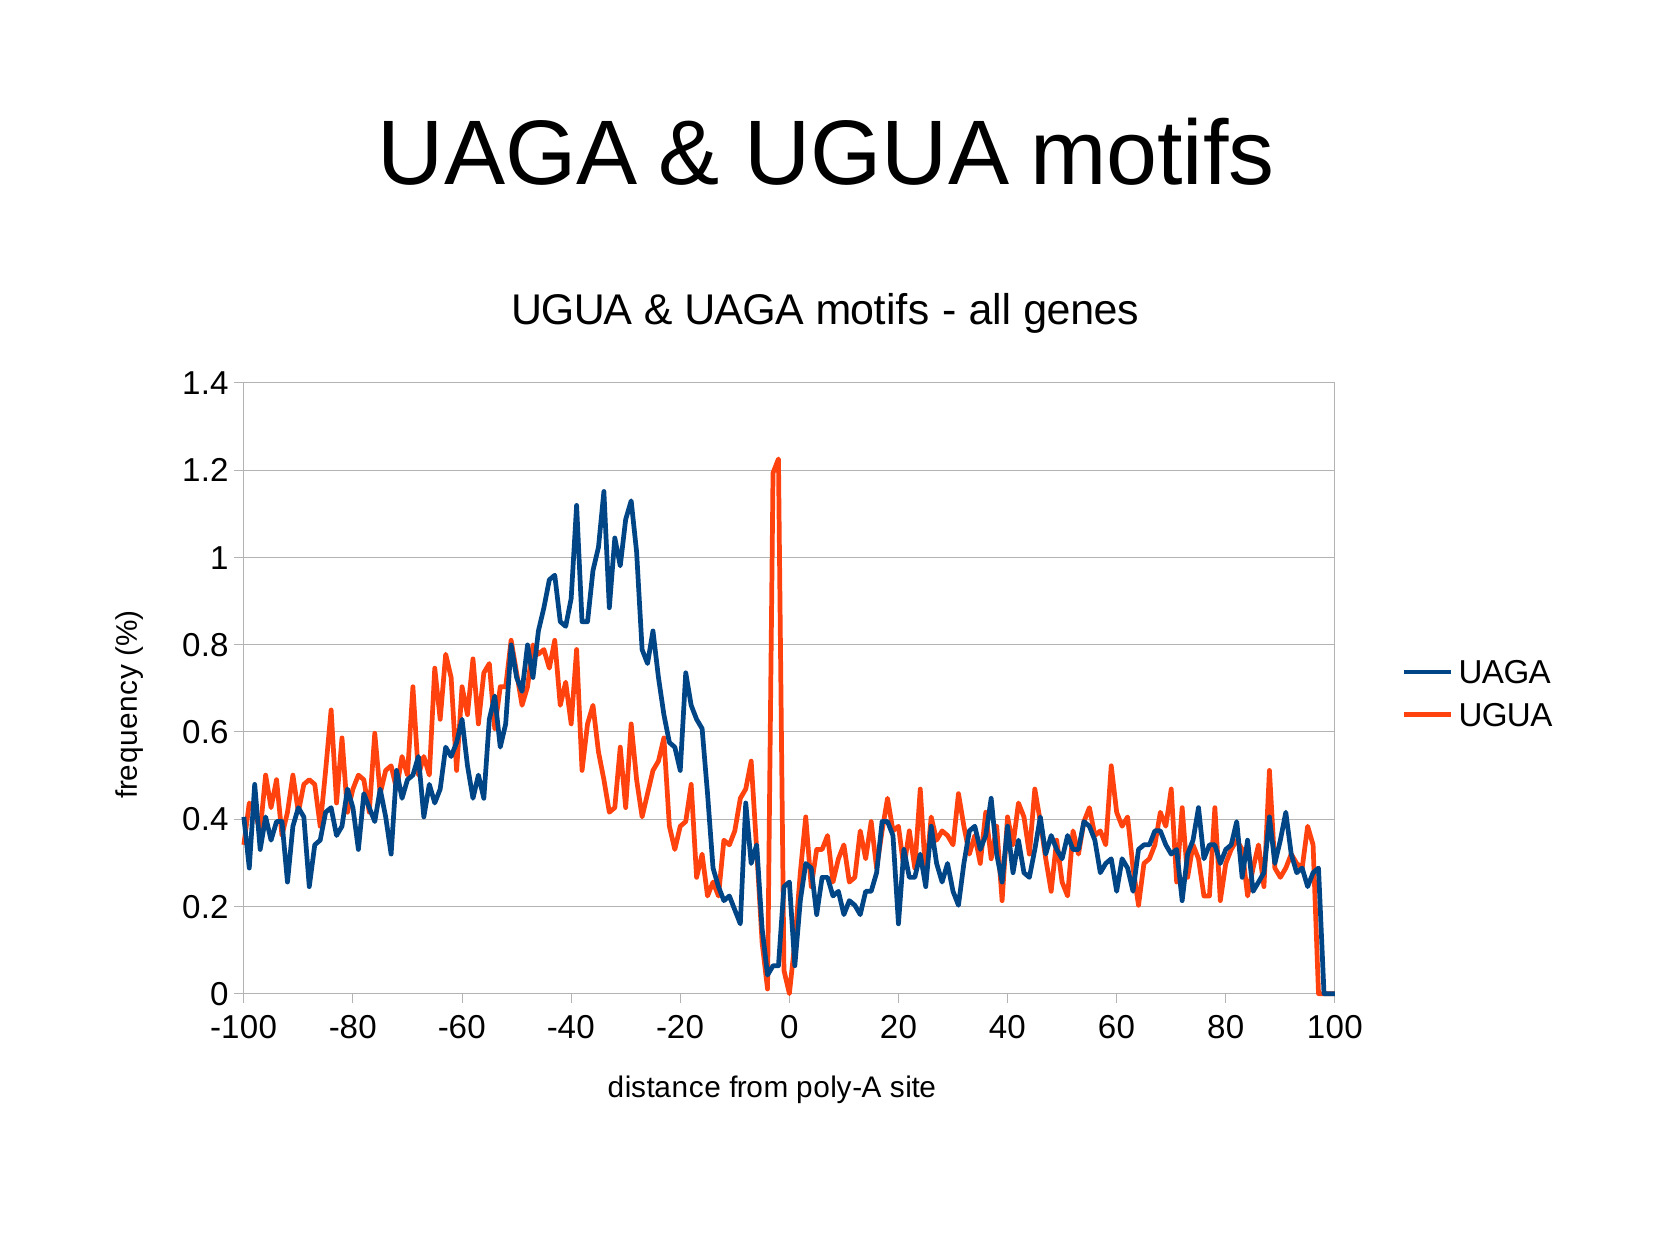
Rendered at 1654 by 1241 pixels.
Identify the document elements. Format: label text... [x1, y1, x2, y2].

title UAGA & UGUA motifs [82, 49, 1571, 248]
chart [74, 248, 1576, 1138]
